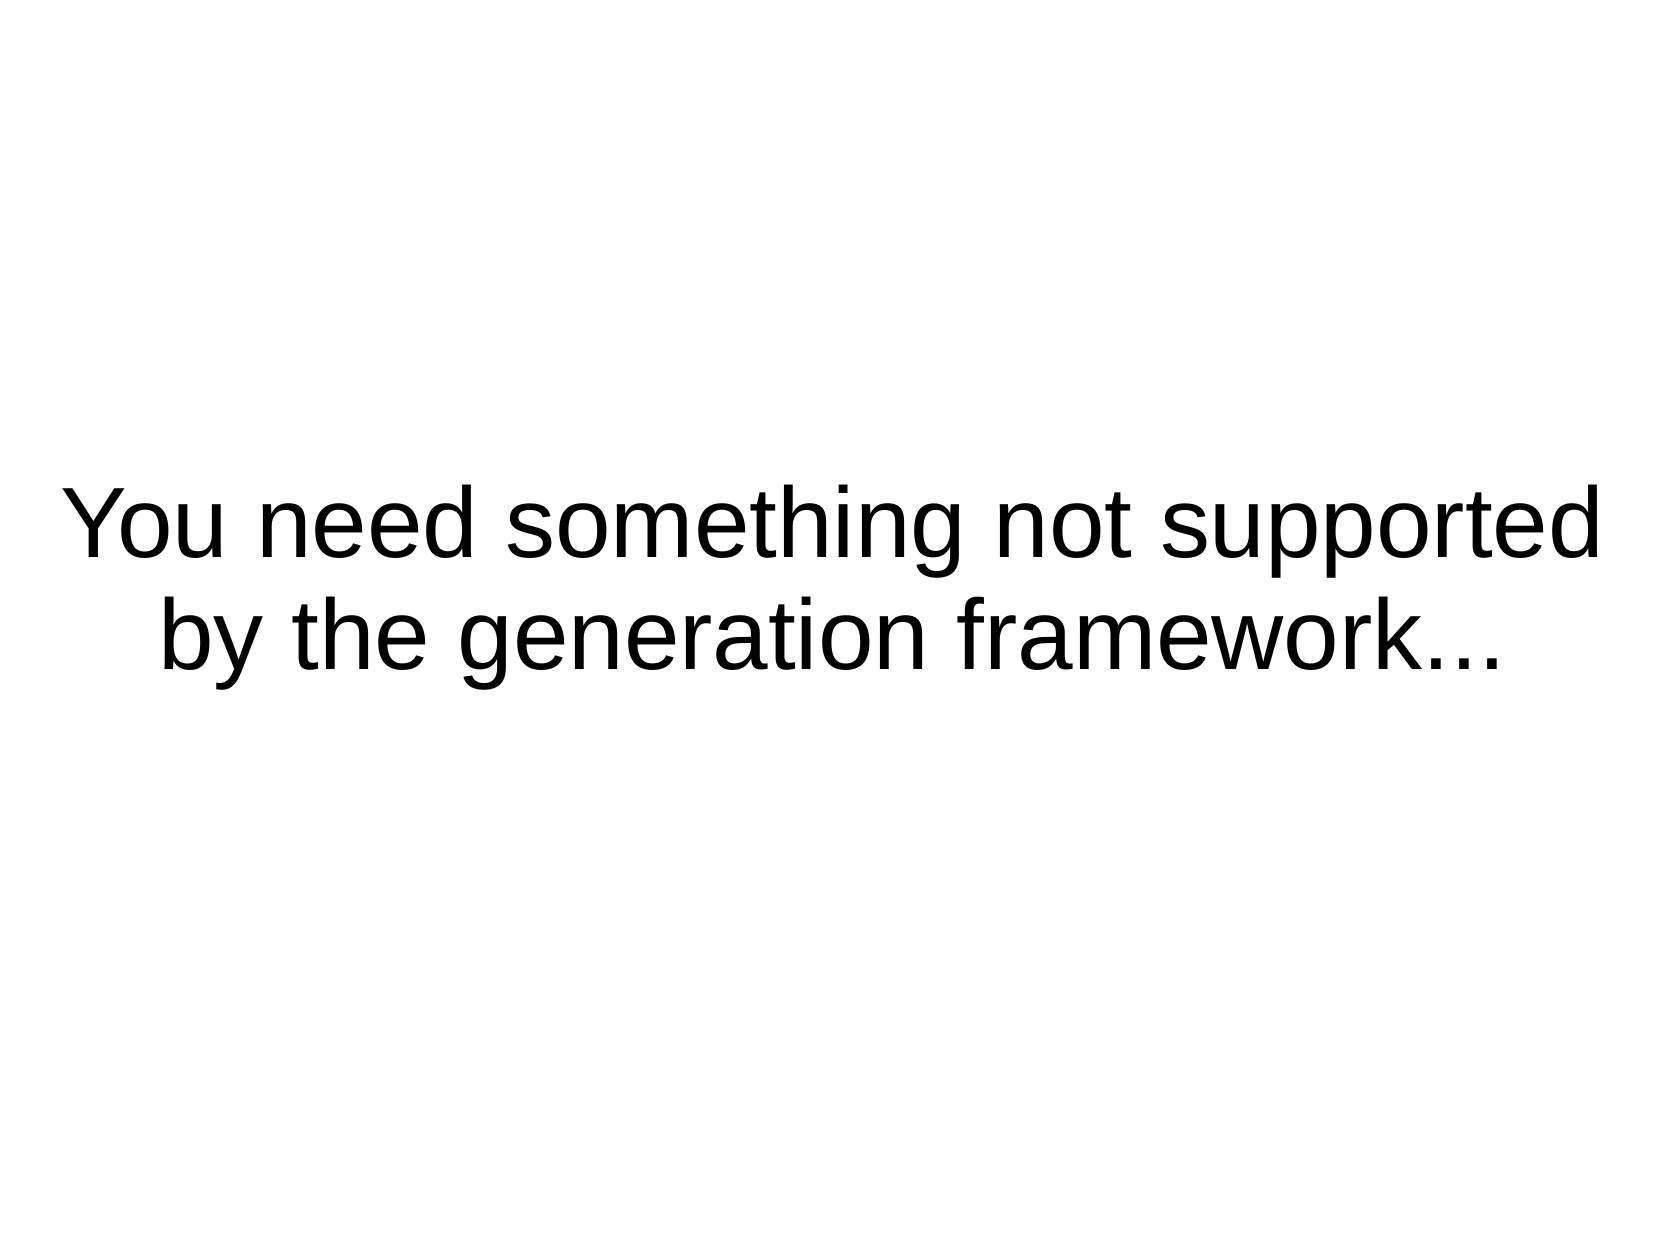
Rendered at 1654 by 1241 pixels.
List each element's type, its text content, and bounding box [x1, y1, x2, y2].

subtitle You need something not supported by the generation framework... [15, 49, 1651, 1109]
